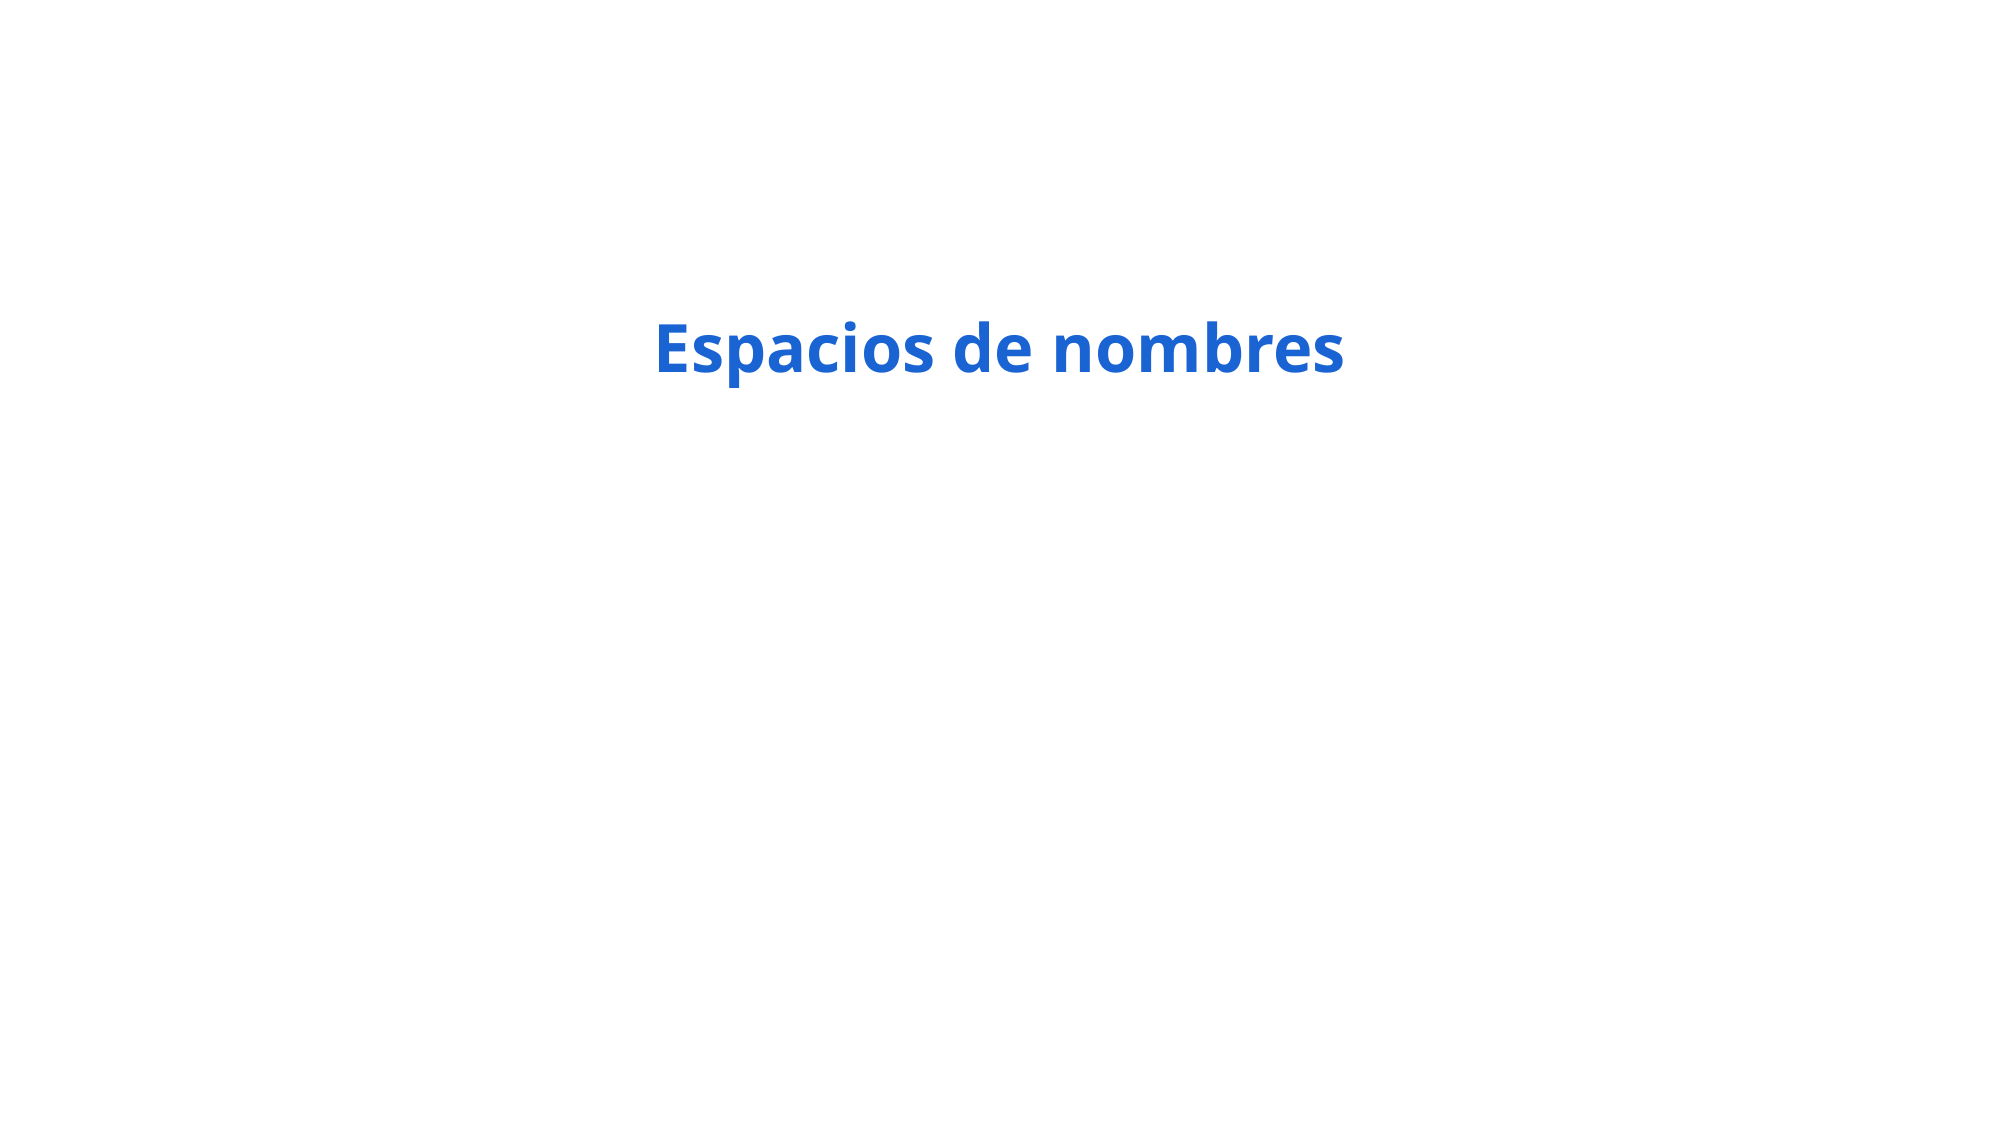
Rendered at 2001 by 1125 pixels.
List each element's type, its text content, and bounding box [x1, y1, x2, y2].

text_box Espacios de nombres [149, 248, 1851, 485]
